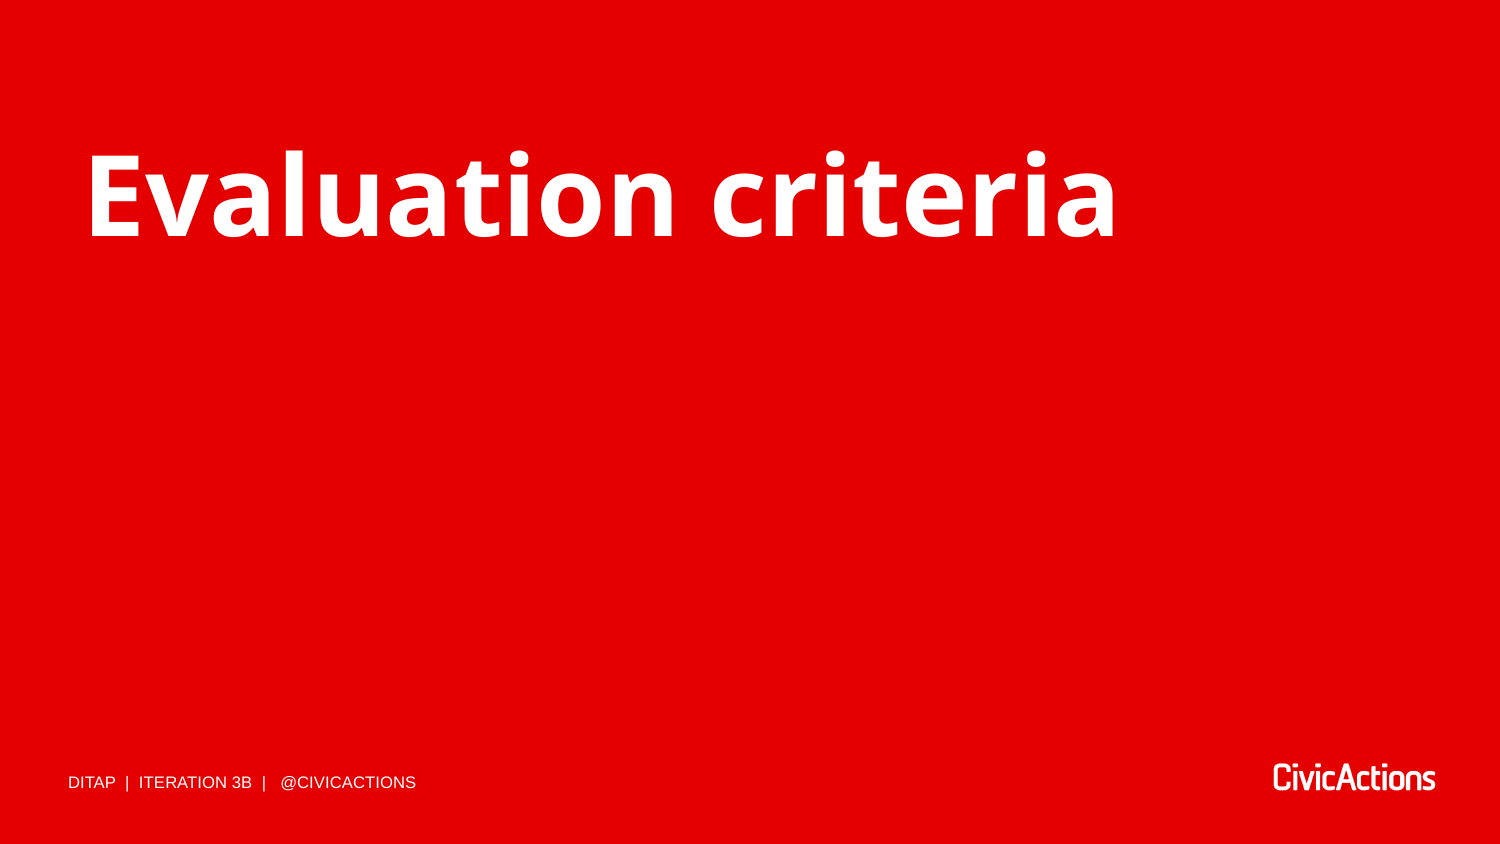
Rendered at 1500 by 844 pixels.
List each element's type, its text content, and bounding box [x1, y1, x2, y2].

title Evaluation criteria [73, 114, 1354, 470]
picture [1271, 758, 1438, 795]
